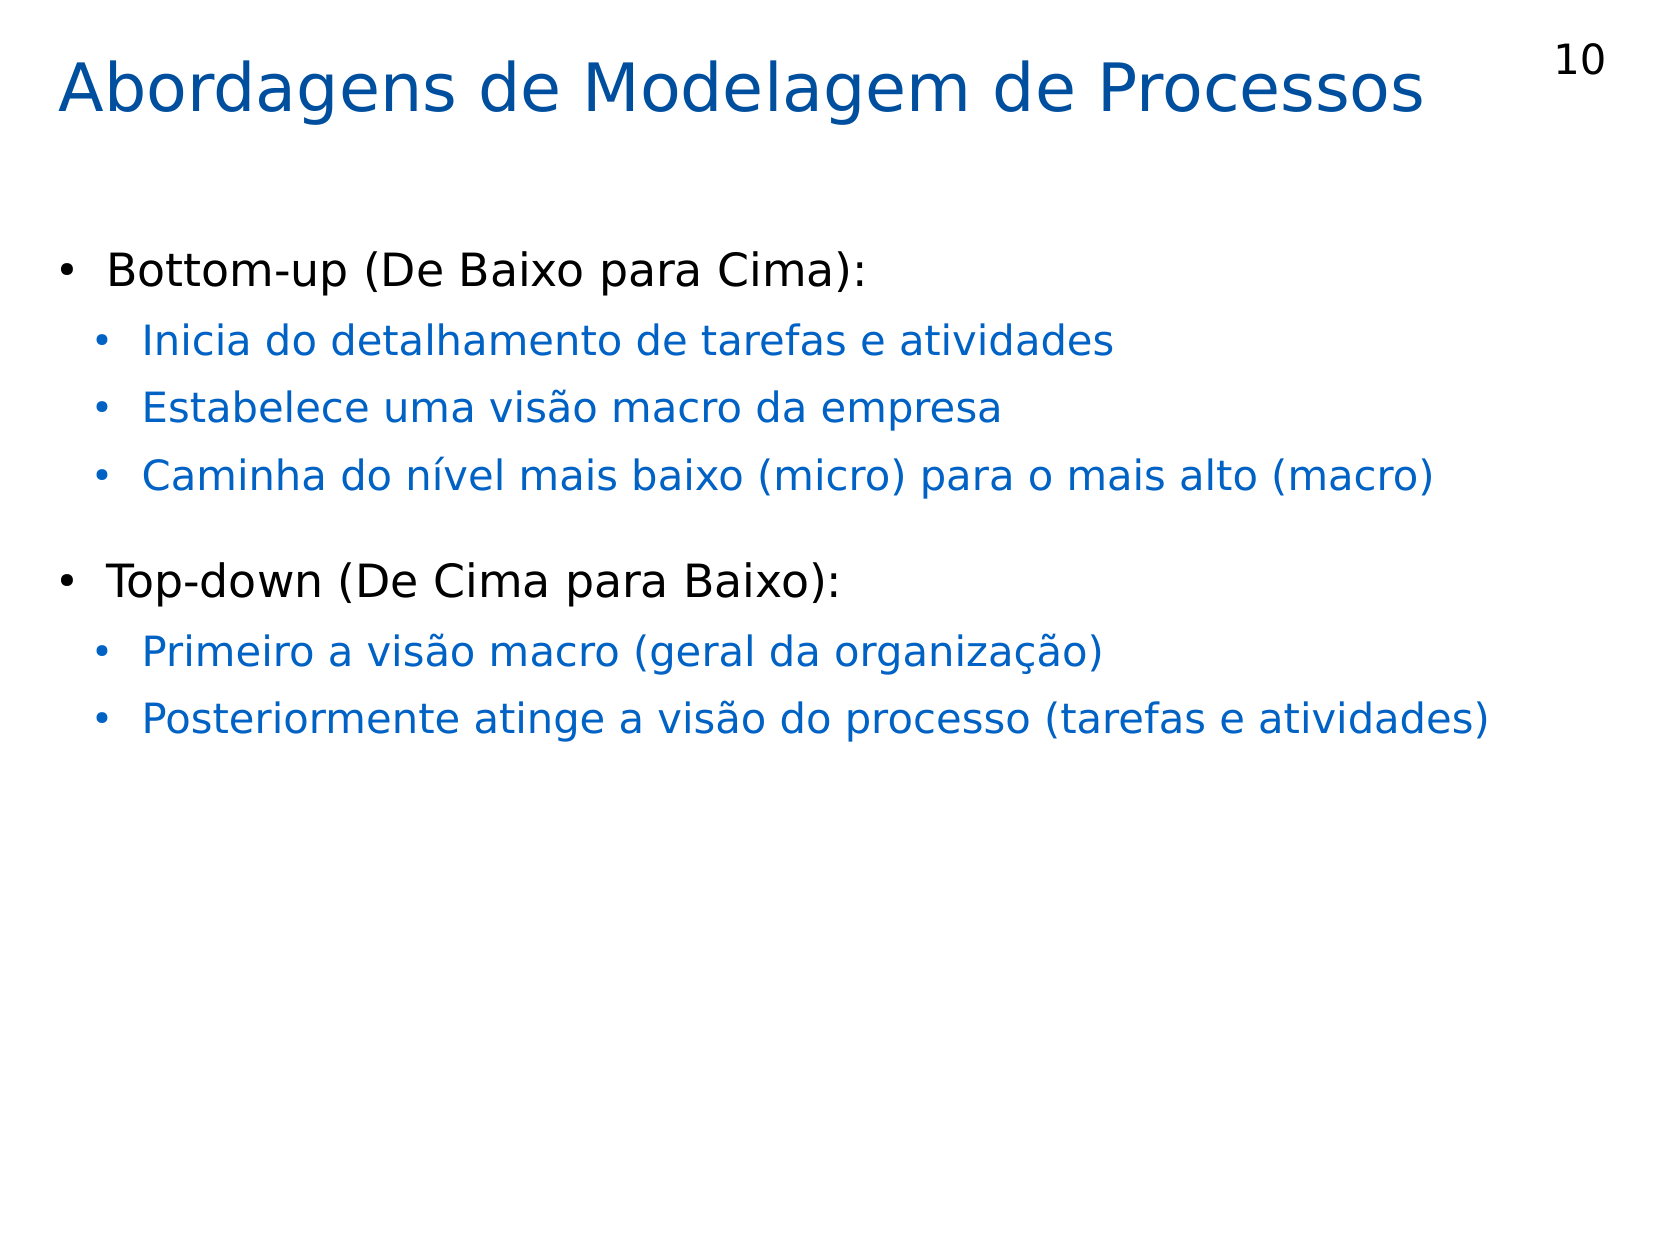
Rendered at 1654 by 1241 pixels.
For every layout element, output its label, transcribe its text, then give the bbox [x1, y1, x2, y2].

title Abordagens de Modelagem de Processos [59, 29, 1506, 148]
list Bottom-up (De Baixo para Cima): Inicia do detalhamento de tarefas e atividades Estabelece uma visão macro da empresa Caminha do nível mais baixo (micro) para o mais alto (macro) Top-down (De Cima para Baixo): Primeiro a visão macro (geral da organização) Posteriormente atinge a visão do processo (tarefas e atividades) [59, 236, 1595, 1211]
